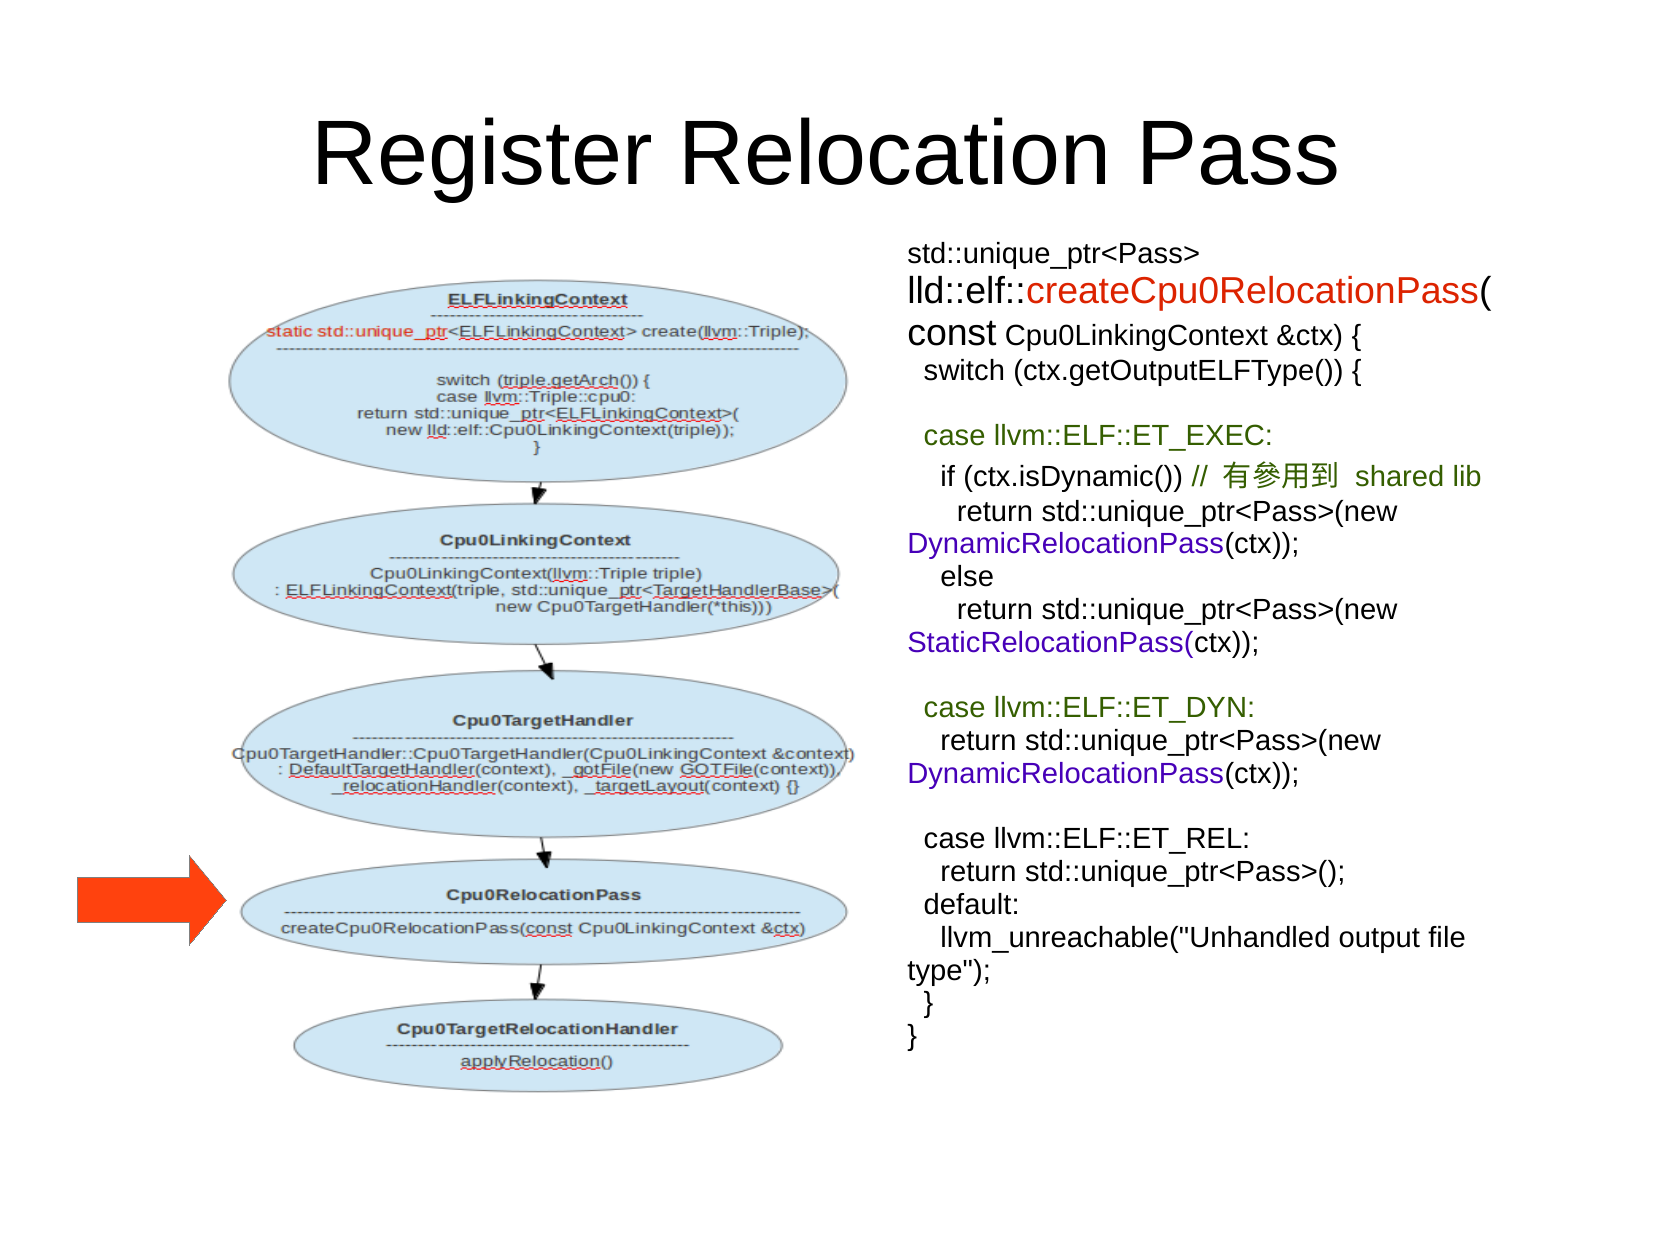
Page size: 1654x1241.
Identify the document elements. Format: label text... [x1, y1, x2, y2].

title Register Relocation Pass [82, 49, 1571, 257]
picture [208, 269, 871, 1109]
text_box [77, 855, 227, 946]
text_box std::unique_ptr<Pass> lld::elf::createCpu0RelocationPass(const Cpu0LinkingContext &ctx) { switch (ctx.getOutputELFType()) { case llvm::ELF::ET_EXEC: if (ctx.isDynamic()) // 有參用到 shared lib return std::unique_ptr<Pass>(new DynamicRelocationPass(ctx)); else return std::unique_ptr<Pass>(new StaticRelocationPass(ctx)); case llvm::ELF::ET_DYN: return std::unique_ptr<Pass>(new DynamicRelocationPass(ctx)); case llvm::ELF::ET_REL: return std::unique_ptr<Pass>(); default: llvm_unreachable("Unhandled output file type"); } } [892, 229, 1516, 1057]
